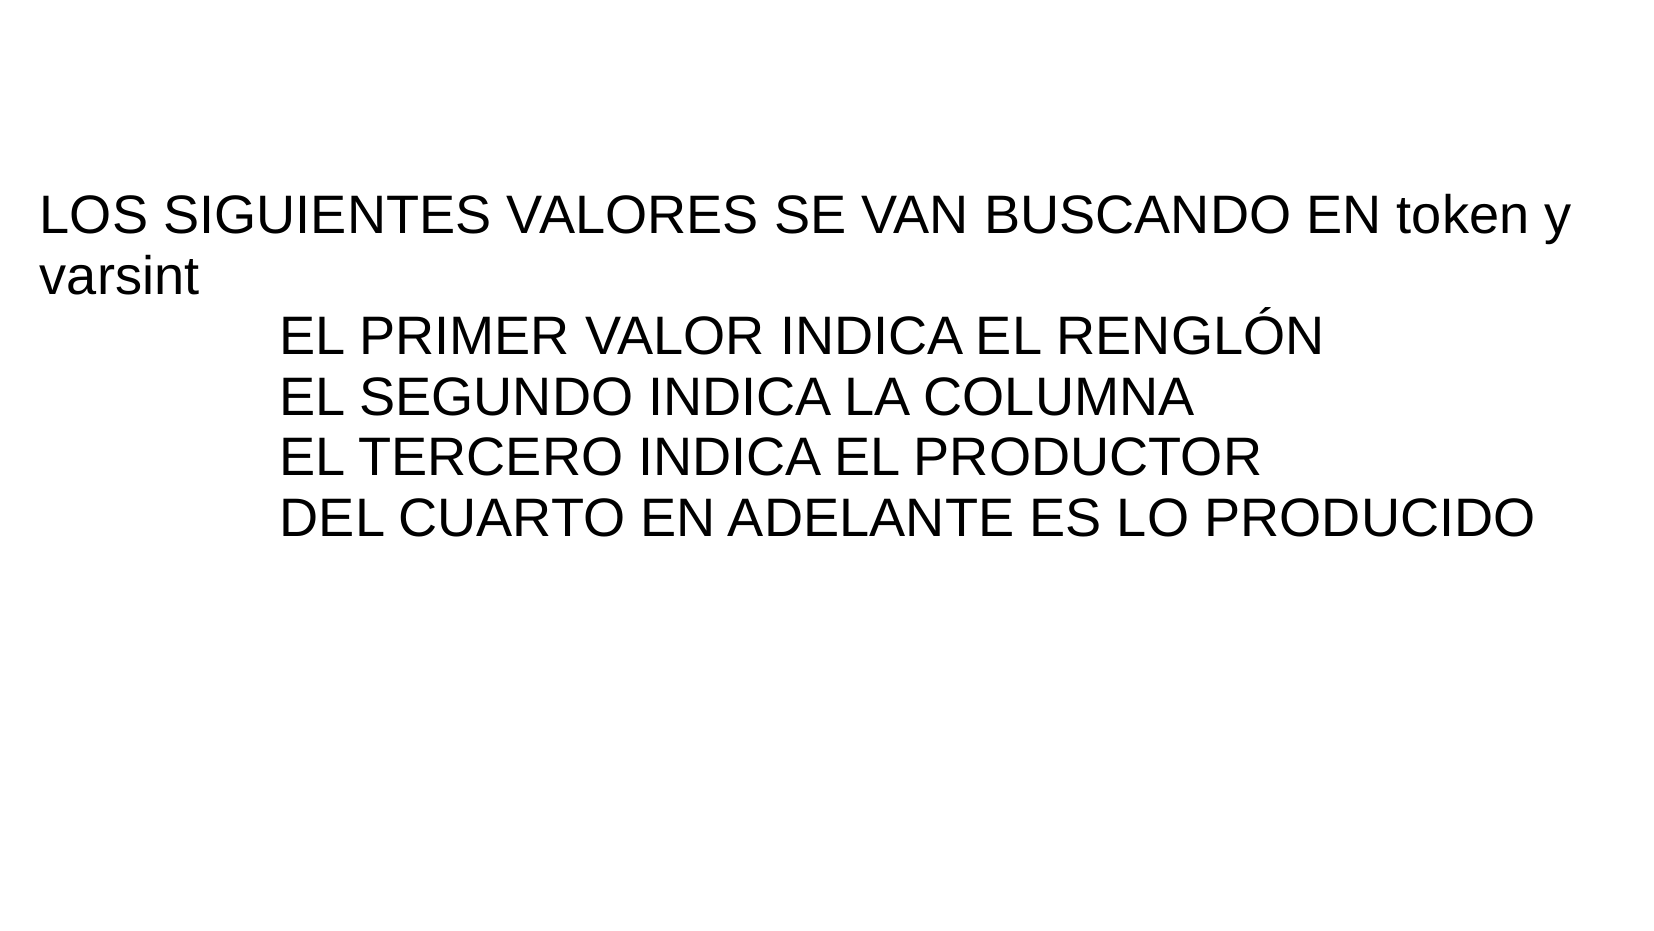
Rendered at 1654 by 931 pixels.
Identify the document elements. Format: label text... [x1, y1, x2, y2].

text_box LOS SIGUIENTES VALORES SE VAN BUSCANDO EN token y varsint EL PRIMER VALOR INDICA EL RENGLÓN EL SEGUNDO INDICA LA COLUMNA EL TERCERO INDICA EL PRODUCTOR DEL CUARTO EN ADELANTE ES LO PRODUCIDO [25, 177, 1645, 680]
